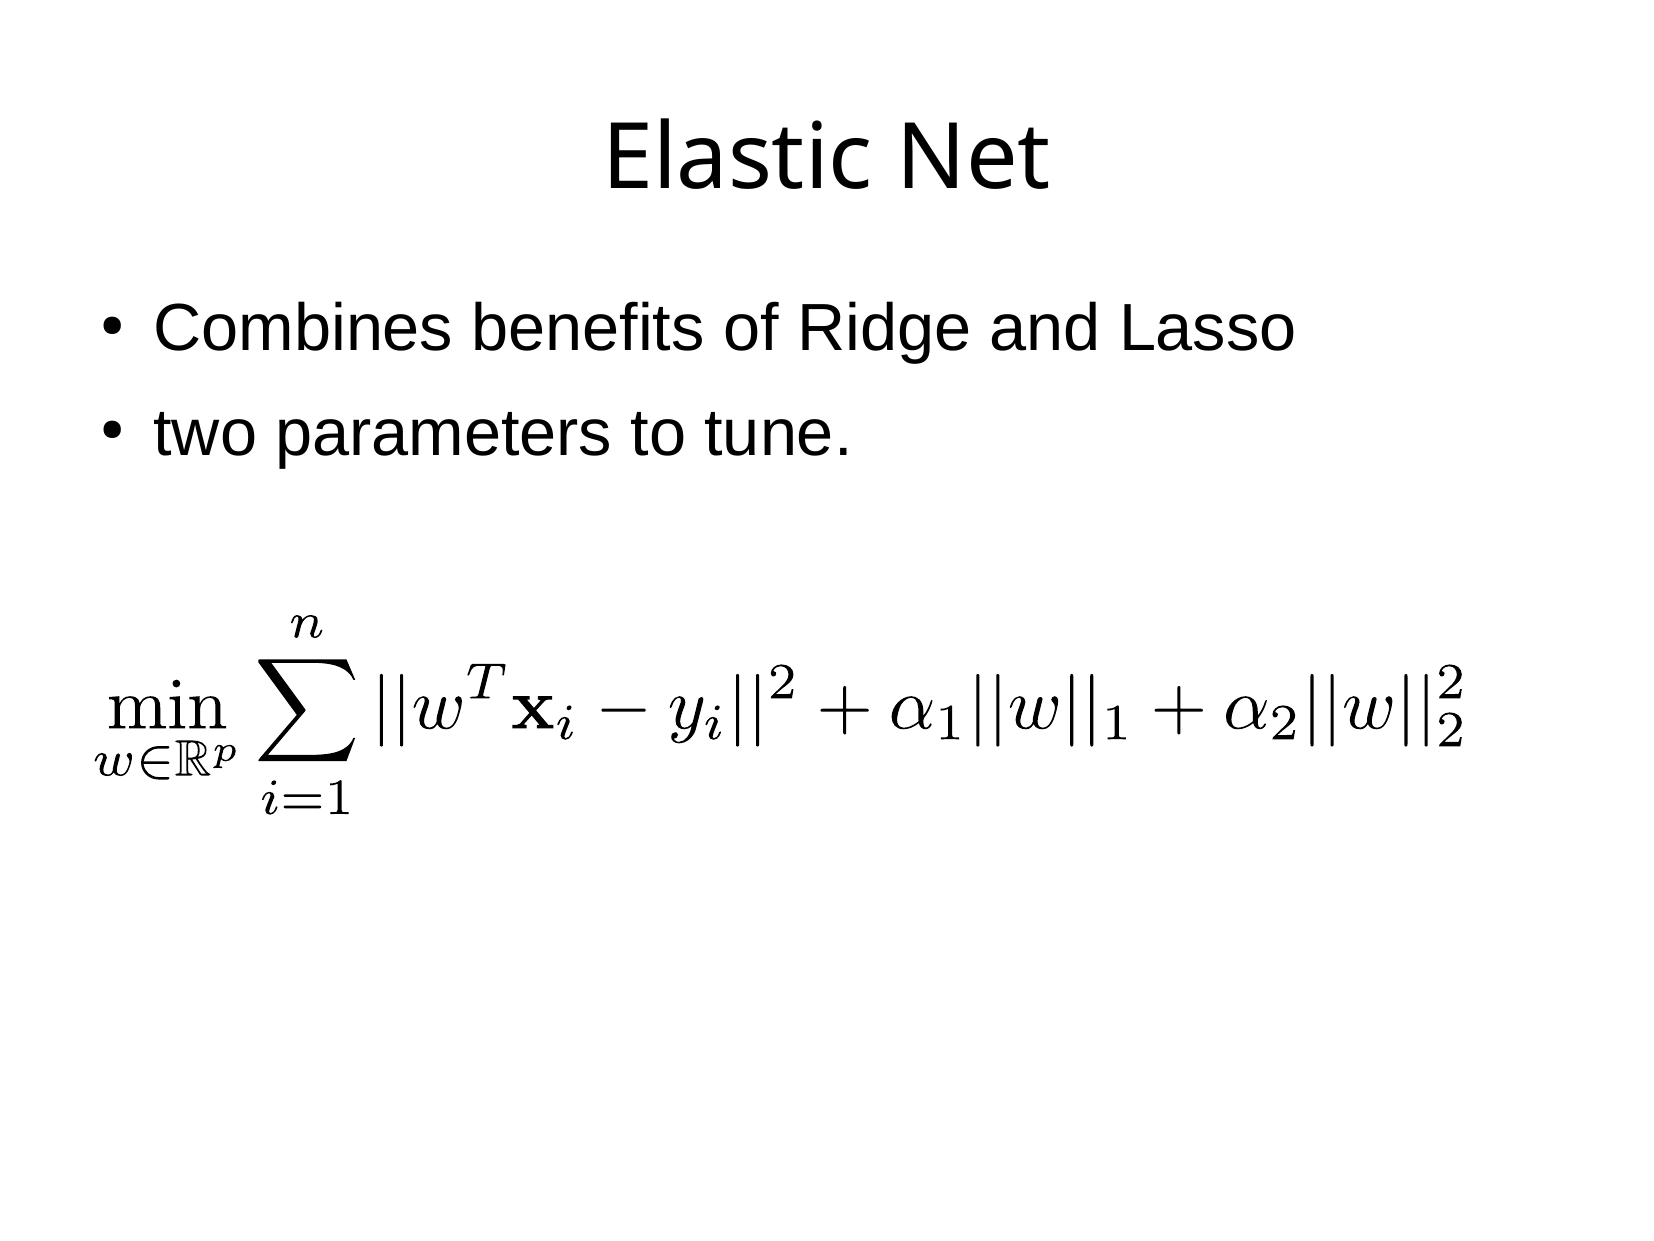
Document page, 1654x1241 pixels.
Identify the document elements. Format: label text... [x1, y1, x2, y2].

title Elastic Net [82, 49, 1571, 257]
text_box [92, 615, 1466, 815]
list Combines benefits of Ridge and Lasso two parameters to tune. [82, 290, 1571, 1010]
